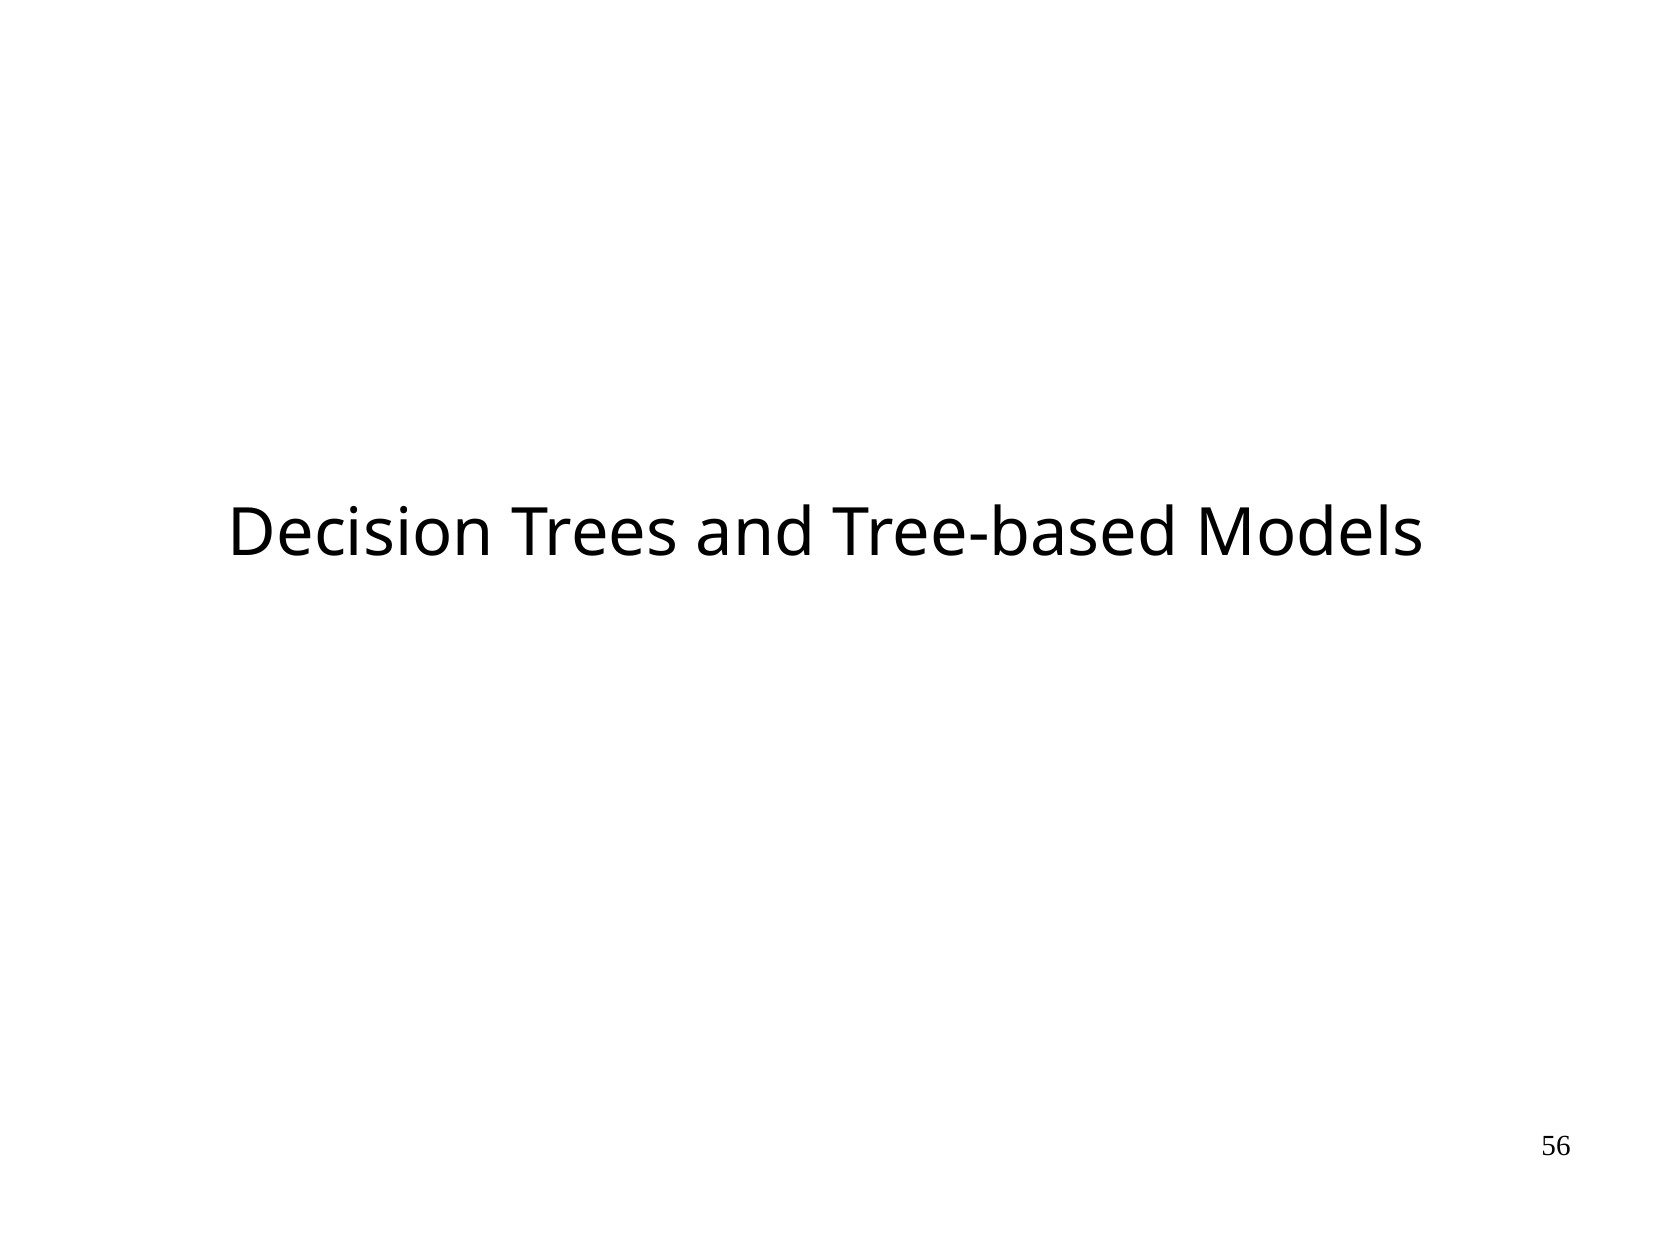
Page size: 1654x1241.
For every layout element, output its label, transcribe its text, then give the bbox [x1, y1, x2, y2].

subtitle Decision Trees and Tree-based Models [82, 49, 1571, 1010]
